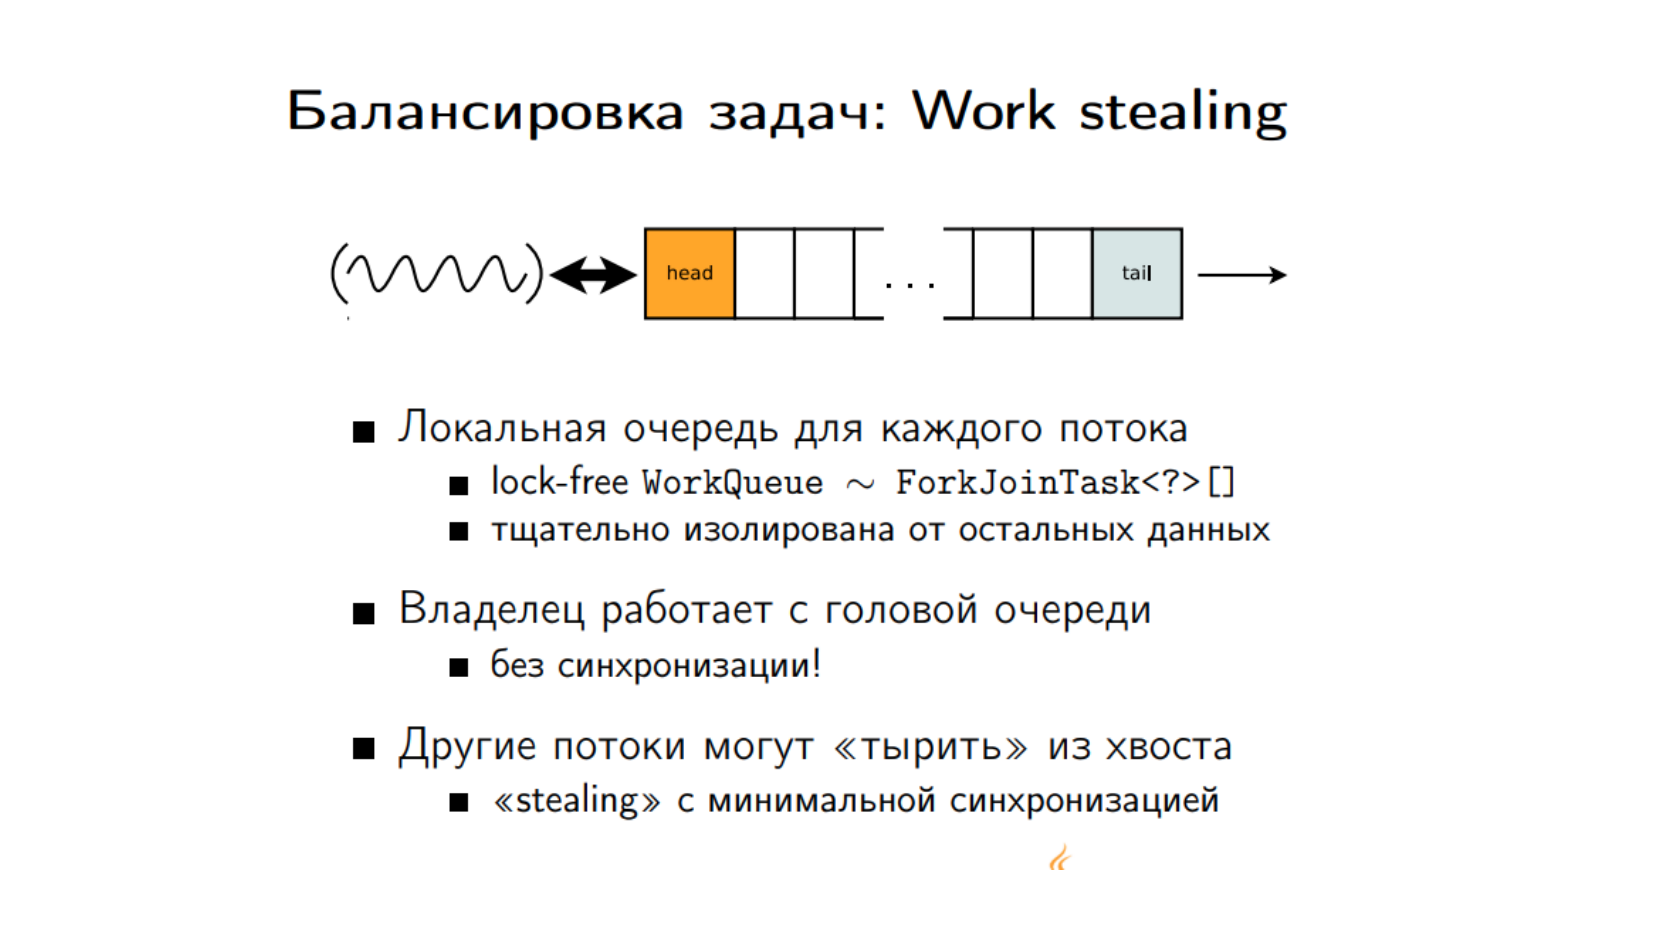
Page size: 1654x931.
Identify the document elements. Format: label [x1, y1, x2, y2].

picture [217, 54, 1405, 871]
